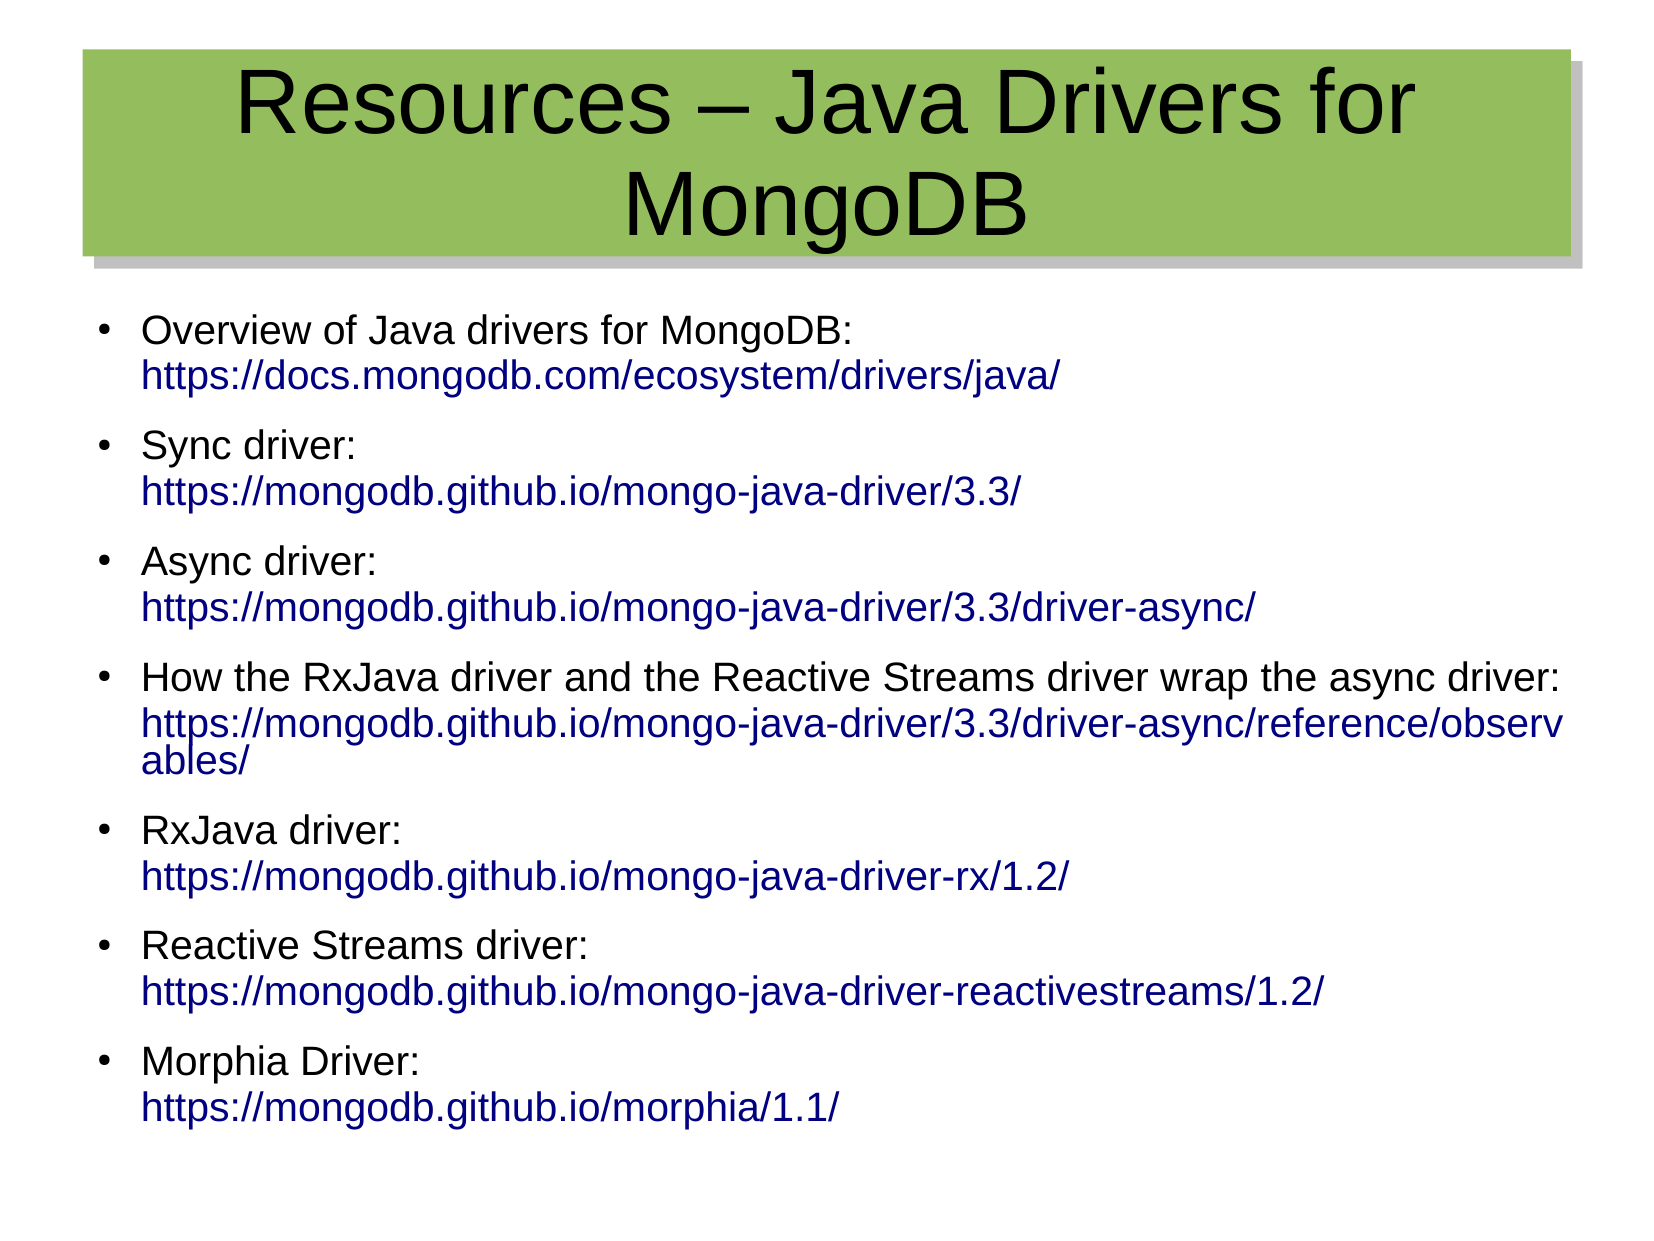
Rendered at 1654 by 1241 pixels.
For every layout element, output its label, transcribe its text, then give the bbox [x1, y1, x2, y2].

list Overview of Java drivers for MongoDB: https://docs.mongodb.com/ecosystem/drivers/java/ Sync driver: https://mongodb.github.io/mongo-java-driver/3.3/ Async driver: https://mongodb.github.io/mongo-java-driver/3.3/driver-async/ How the RxJava driver and the Reactive Streams driver wrap the async driver: https://mongodb.github.io/mongo-java-driver/3.3/driver-async/reference/observables/ RxJava driver: https://mongodb.github.io/mongo-java-driver-rx/1.2/ Reactive Streams driver: https://mongodb.github.io/mongo-java-driver-reactivestreams/1.2/ Morphia Driver: https://mongodb.github.io/morphia/1.1/ [82, 307, 1571, 1111]
title Resources – Java Drivers for MongoDB [82, 49, 1571, 257]
